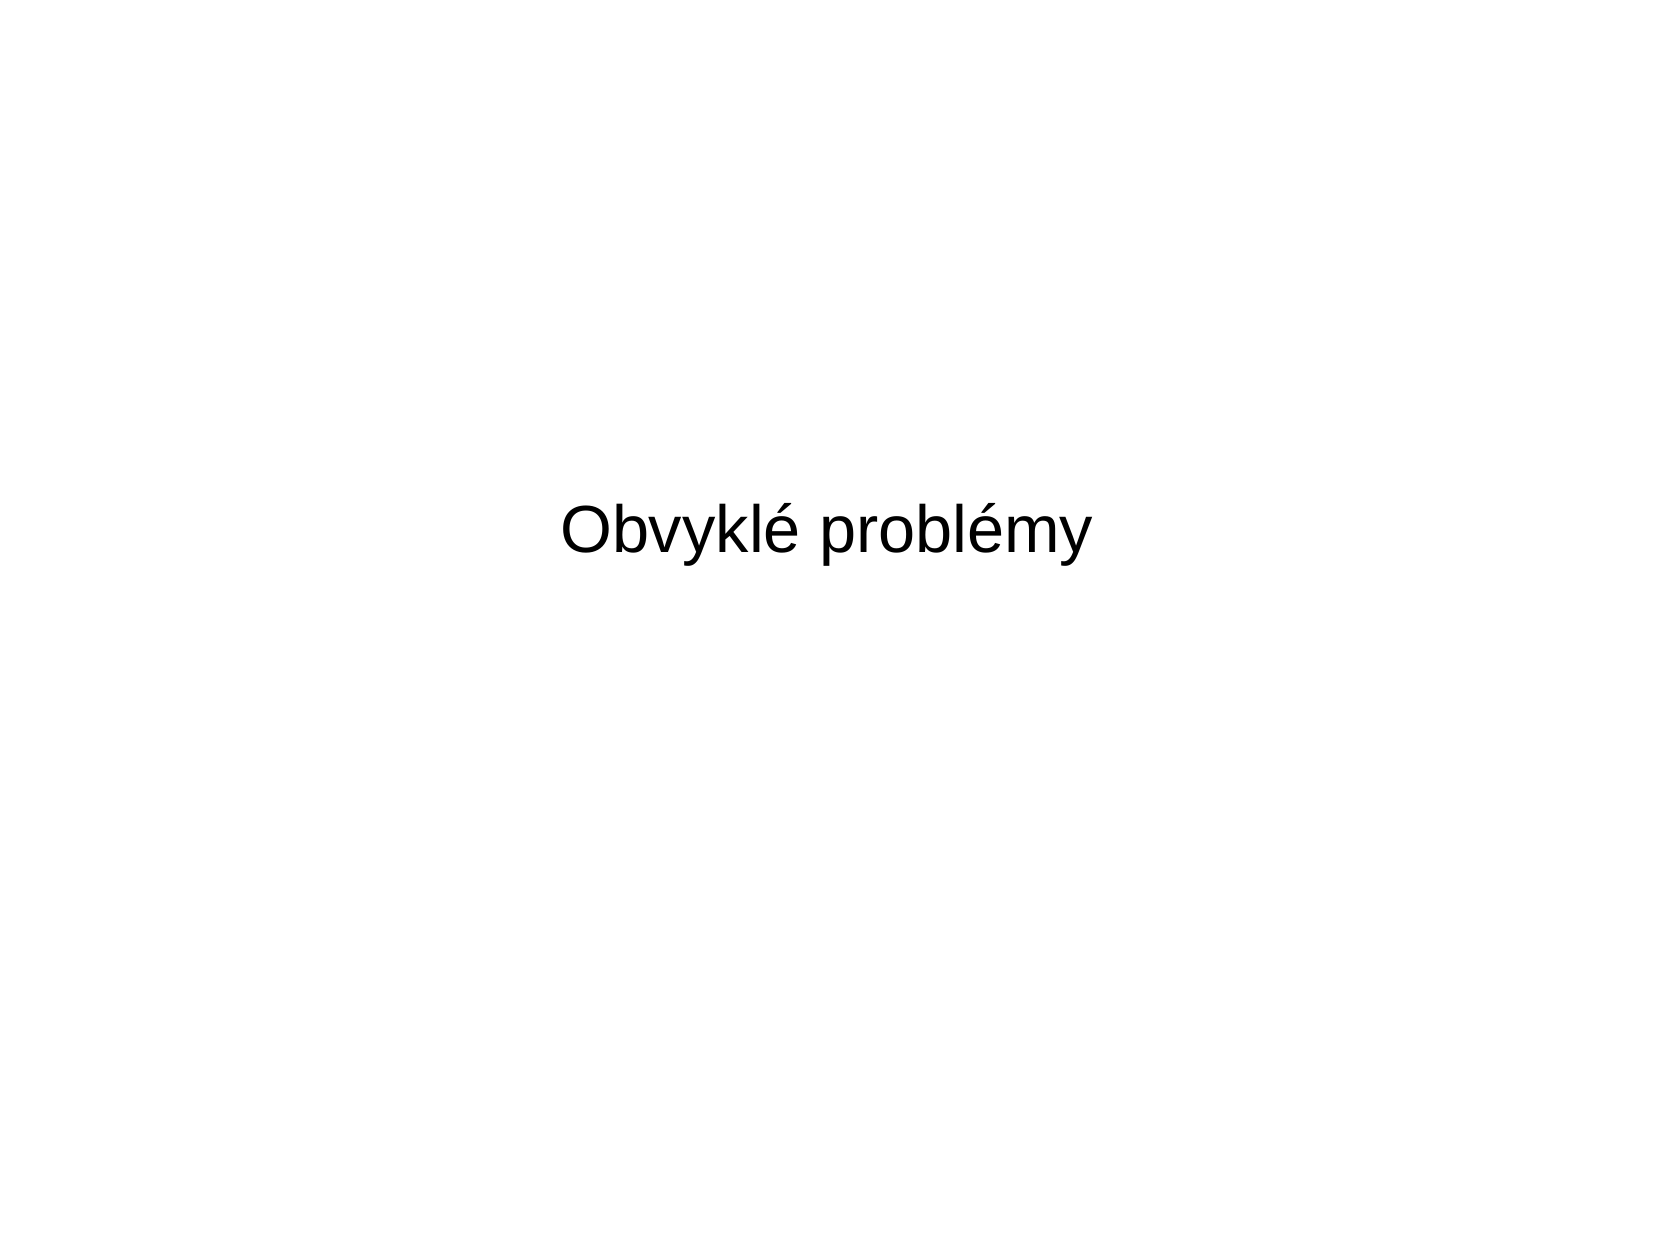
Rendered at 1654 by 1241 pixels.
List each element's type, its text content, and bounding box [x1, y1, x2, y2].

subtitle Obvyklé problémy [82, 49, 1571, 1010]
